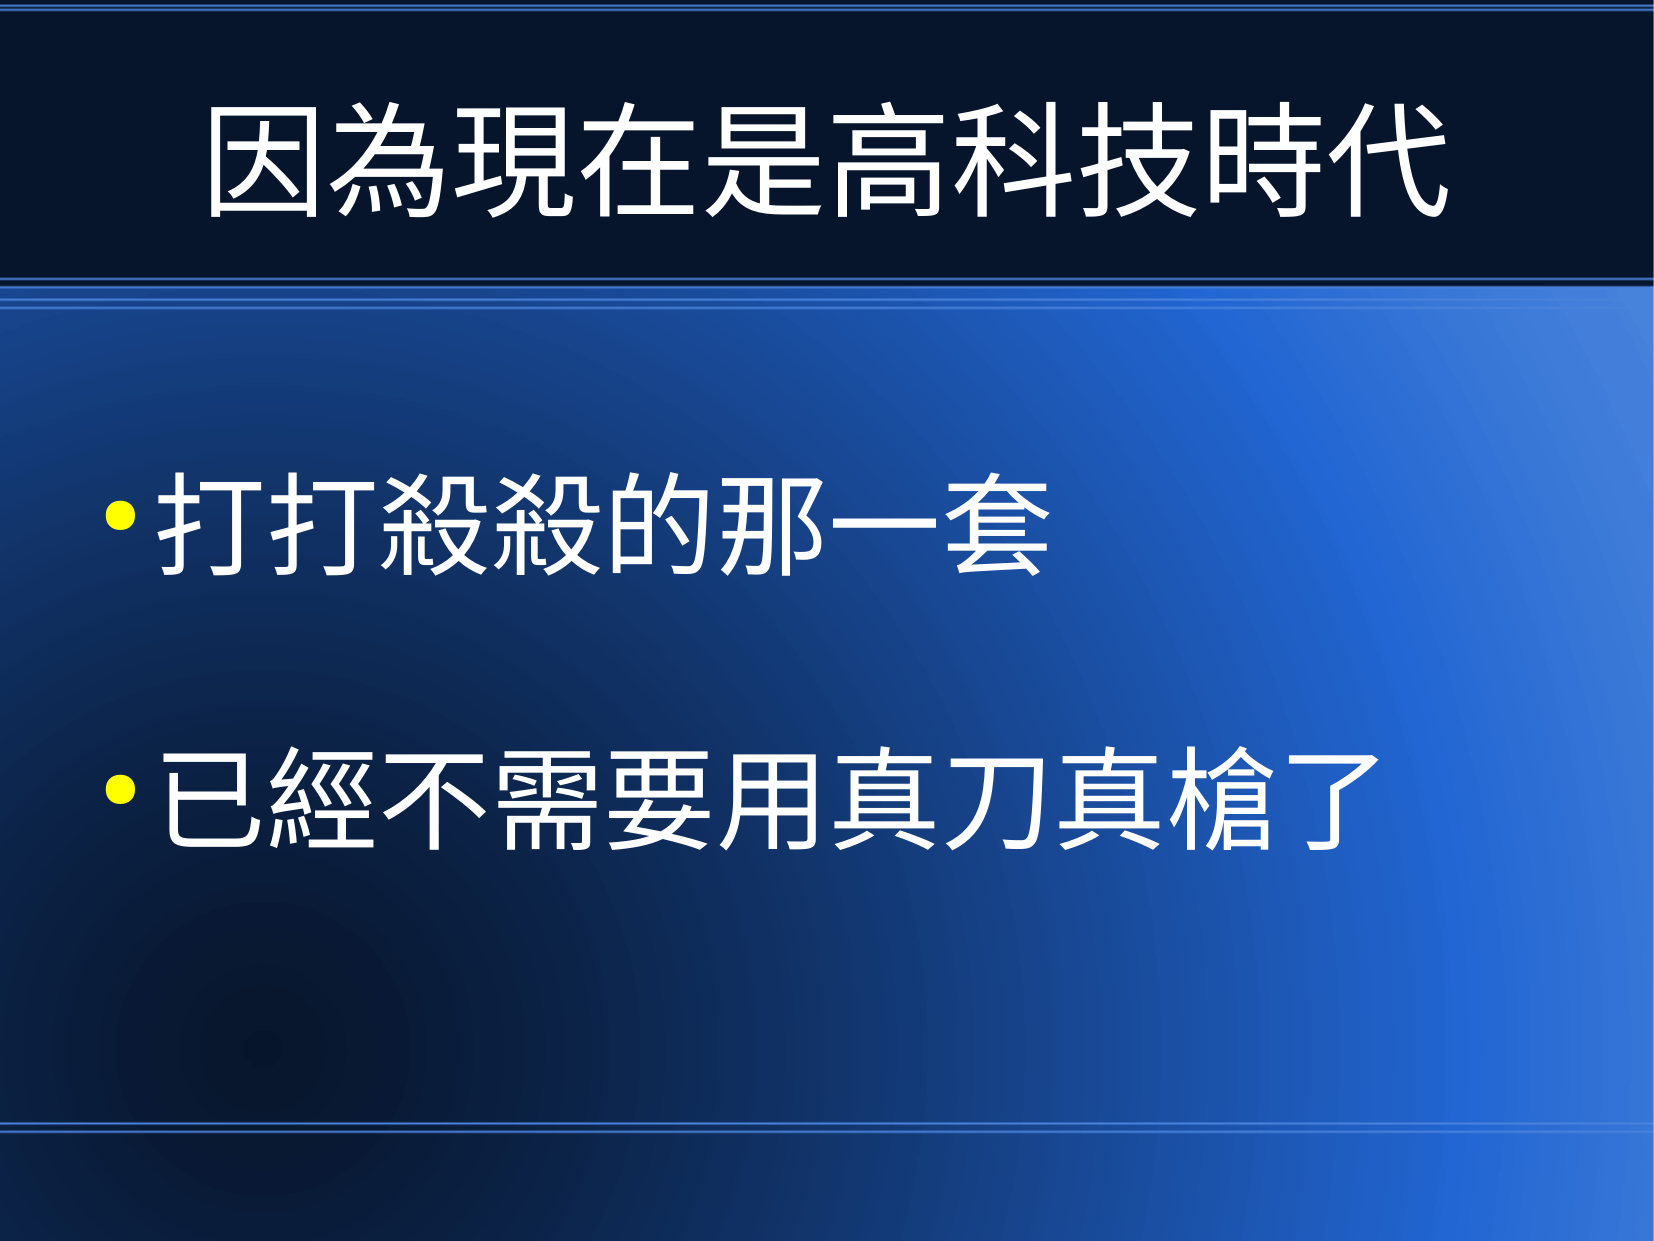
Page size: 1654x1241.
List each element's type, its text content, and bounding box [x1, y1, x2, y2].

list 打打殺殺的那一套 已經不需要用真刀真槍了 [82, 355, 1571, 1241]
picture [0, 0, 1654, 1241]
title 因為現在是高科技時代 [82, 49, 1571, 257]
